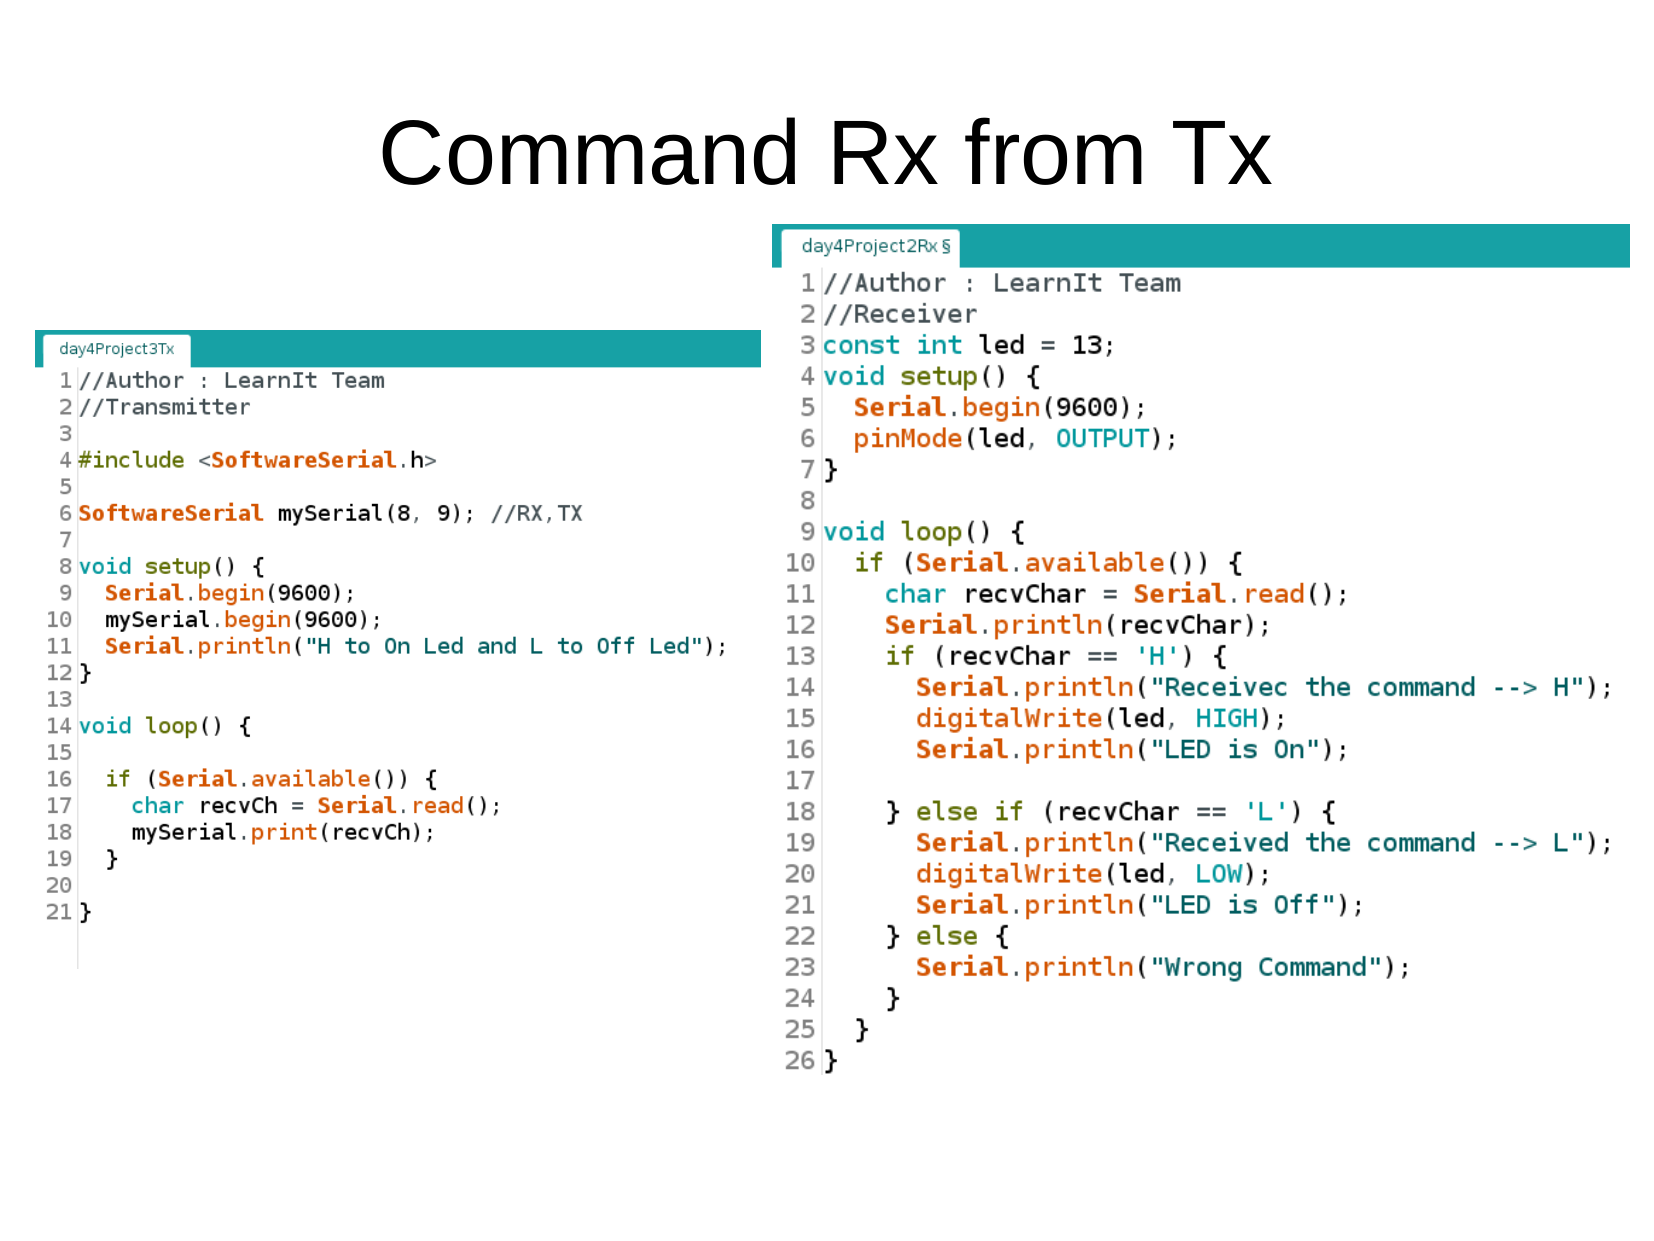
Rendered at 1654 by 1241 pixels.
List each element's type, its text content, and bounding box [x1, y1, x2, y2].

title Command Rx from Tx [82, 49, 1571, 257]
picture [772, 224, 1630, 1075]
picture [35, 330, 761, 969]
